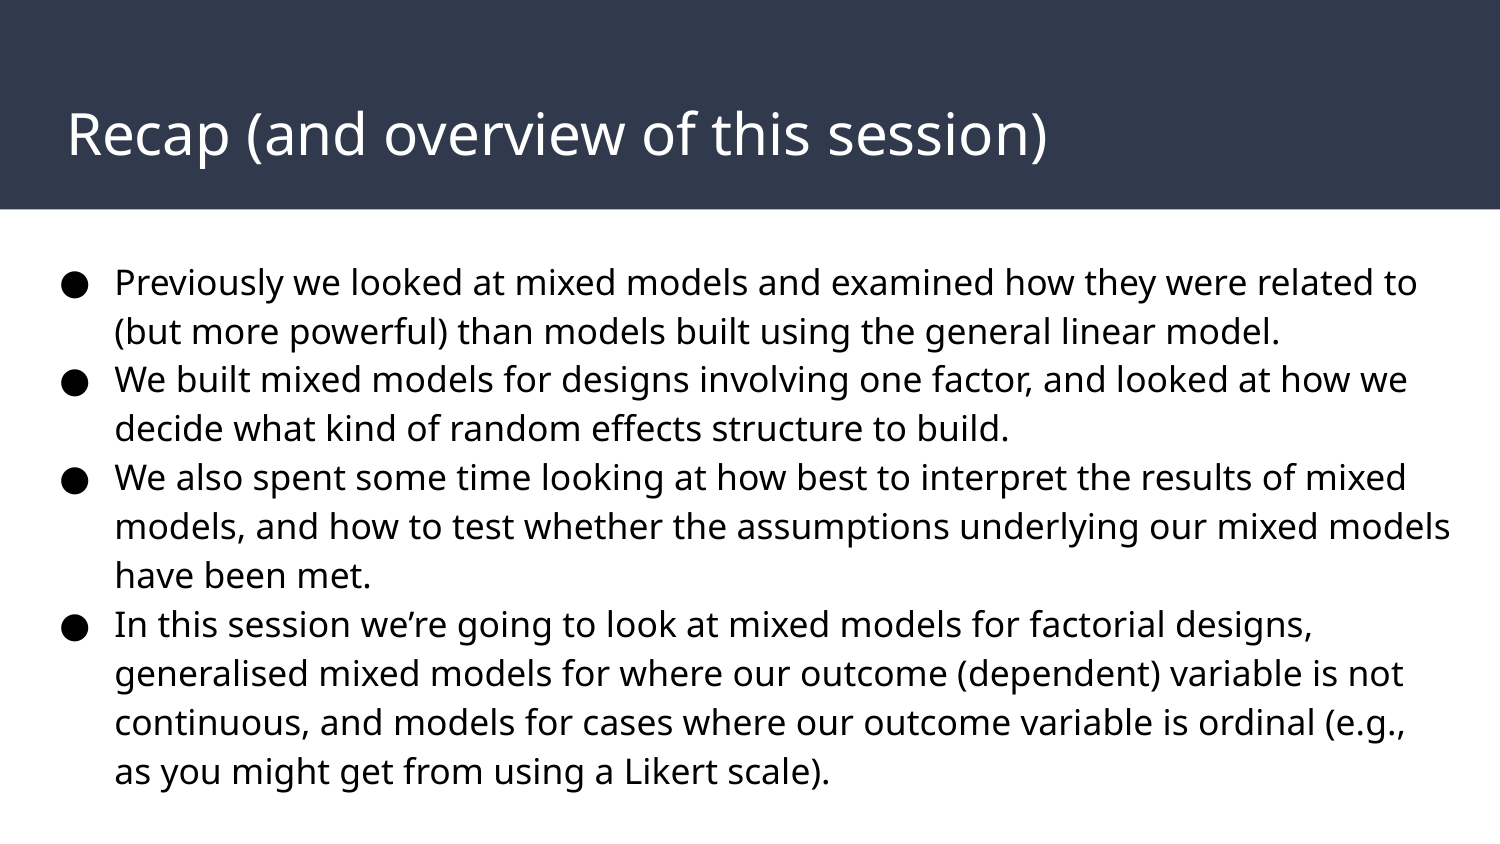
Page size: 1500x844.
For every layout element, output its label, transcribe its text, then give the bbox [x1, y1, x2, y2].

text_box Previously we looked at mixed models and examined how they were related to (but more powerful) than models built using the general linear model. We built mixed models for designs involving one factor, and looked at how we decide what kind of random effects structure to build. We also spent some time looking at how best to interpret the results of mixed models, and how to test whether the assumptions underlying our mixed models have been met. In this session we’re going to look at mixed models for factorial designs, generalised mixed models for where our outcome (dependent) variable is not continuous, and models for cases where our outcome variable is ordinal (e.g., as you might get from using a Likert scale). [24, 238, 1468, 834]
title Recap (and overview of this session) [51, 82, 1449, 185]
